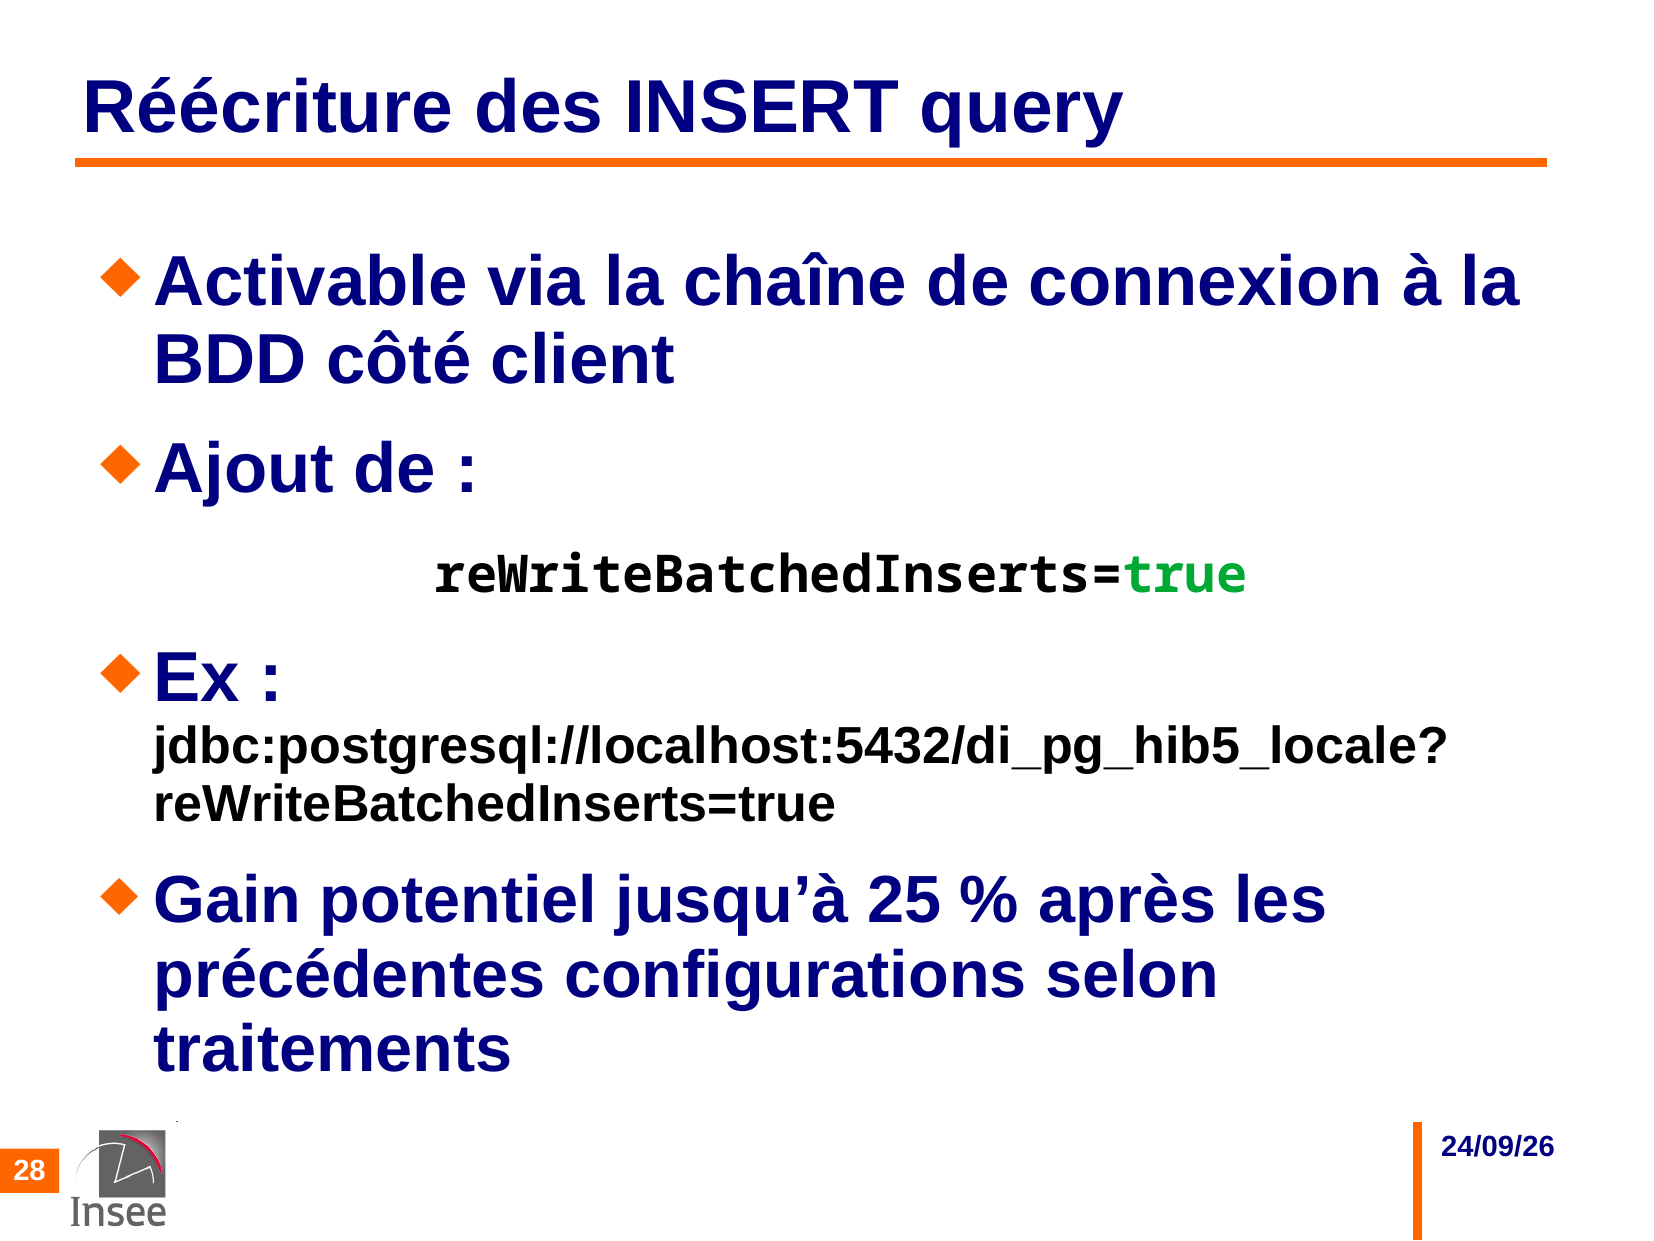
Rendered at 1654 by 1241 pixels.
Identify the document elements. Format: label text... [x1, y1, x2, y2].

list Activable via la chaîne de connexion à la BDD côté client Ajout de : reWriteBatchedInserts=true Ex : jdbc:postgresql://localhost:5432/di_pg_hib5_locale?reWriteBatchedInserts=true Gain potentiel jusqu’à 25 % après les précédentes configurations selon traitements [82, 136, 1571, 1087]
picture [62, 1121, 178, 1241]
title Réécriture des INSERT query [82, 49, 1619, 163]
